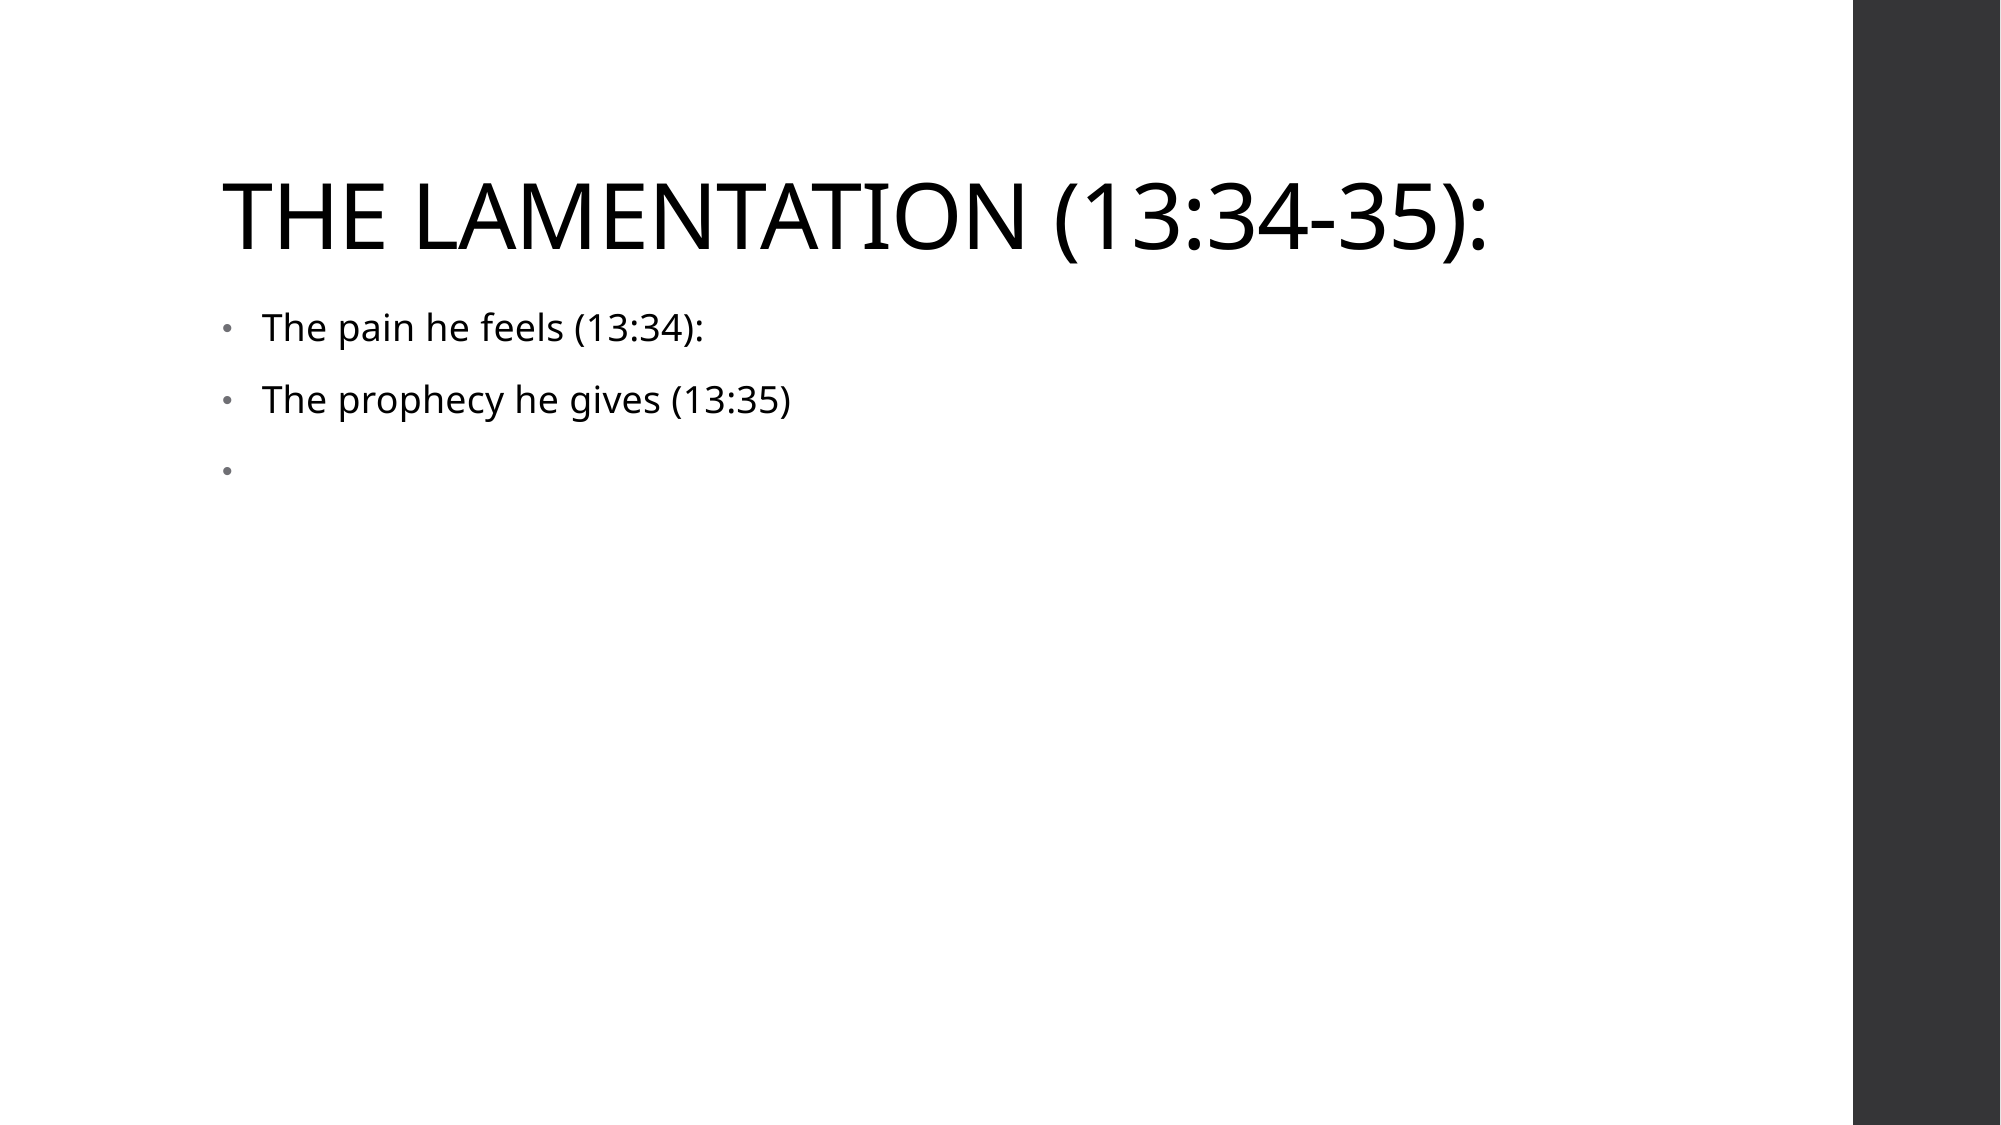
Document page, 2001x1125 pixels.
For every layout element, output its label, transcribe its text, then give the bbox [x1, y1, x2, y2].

title THE LAMENTATION (13:34-35): [206, 60, 1797, 278]
list The pain he feels (13:34): The prophecy he gives (13:35) [206, 299, 1617, 1014]
